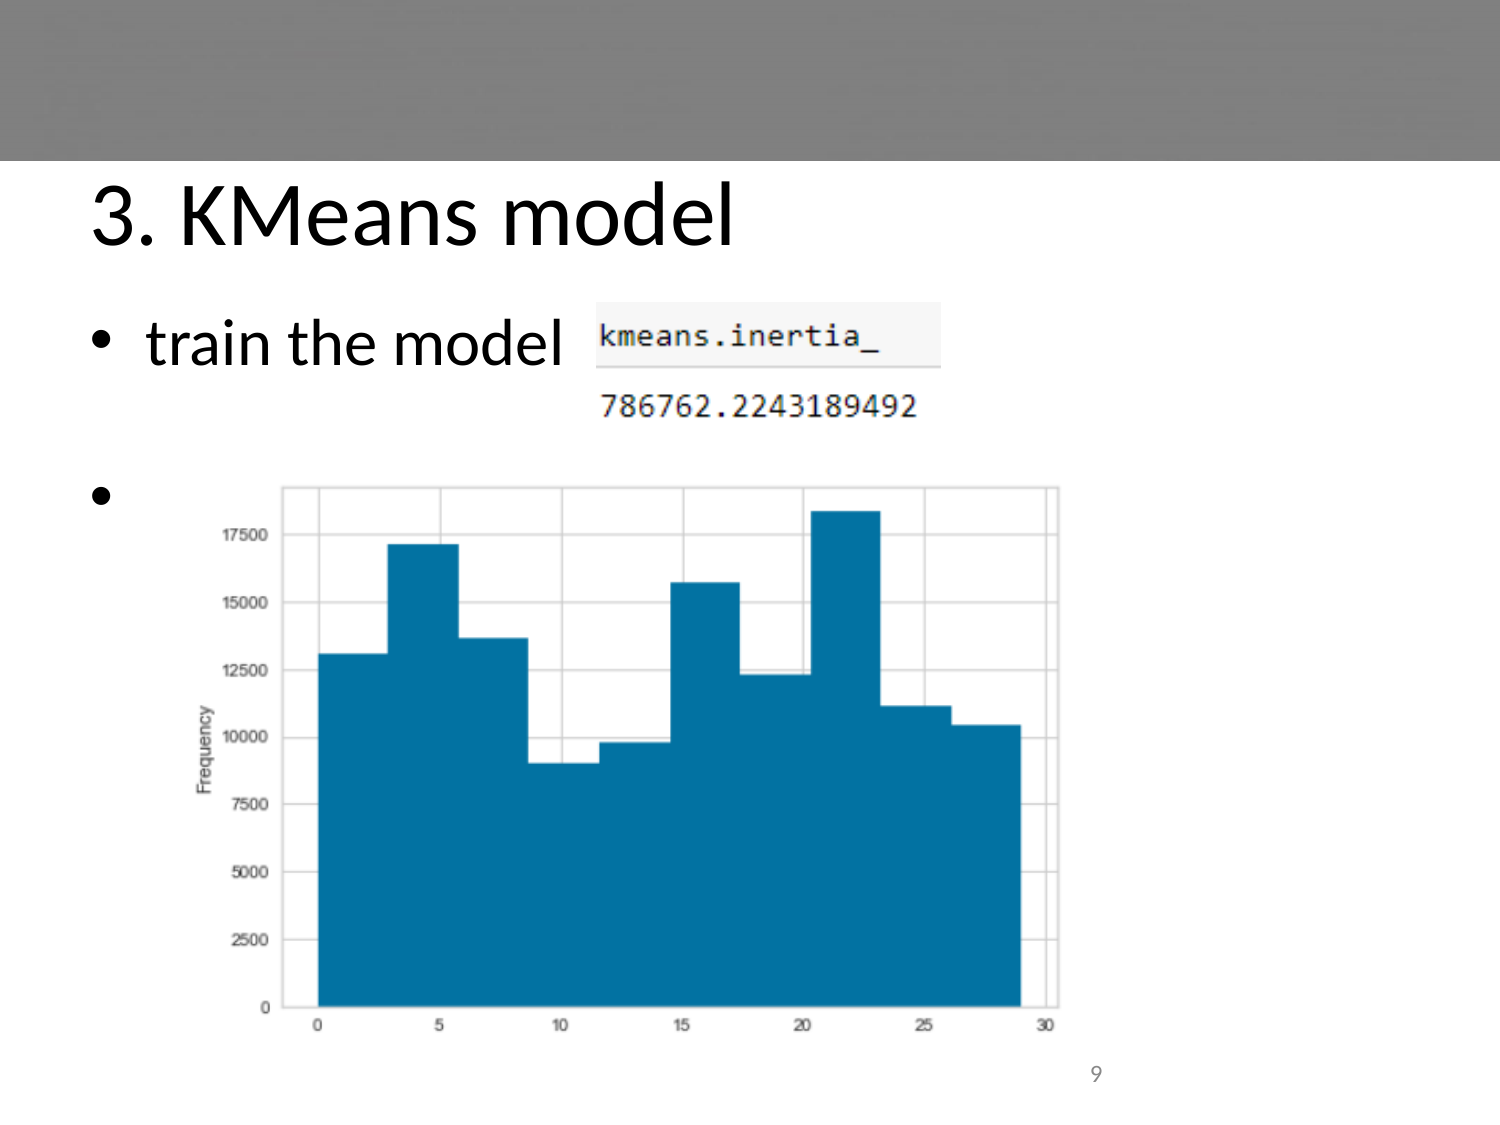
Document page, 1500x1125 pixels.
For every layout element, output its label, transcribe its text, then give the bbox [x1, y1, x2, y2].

picture [0, 0, 1500, 161]
text_box [1074, 1042, 1426, 1103]
list train the model [74, 290, 1425, 1034]
picture [596, 302, 941, 433]
title 3. KMeans model [74, 161, 1425, 290]
picture [147, 468, 1117, 1050]
